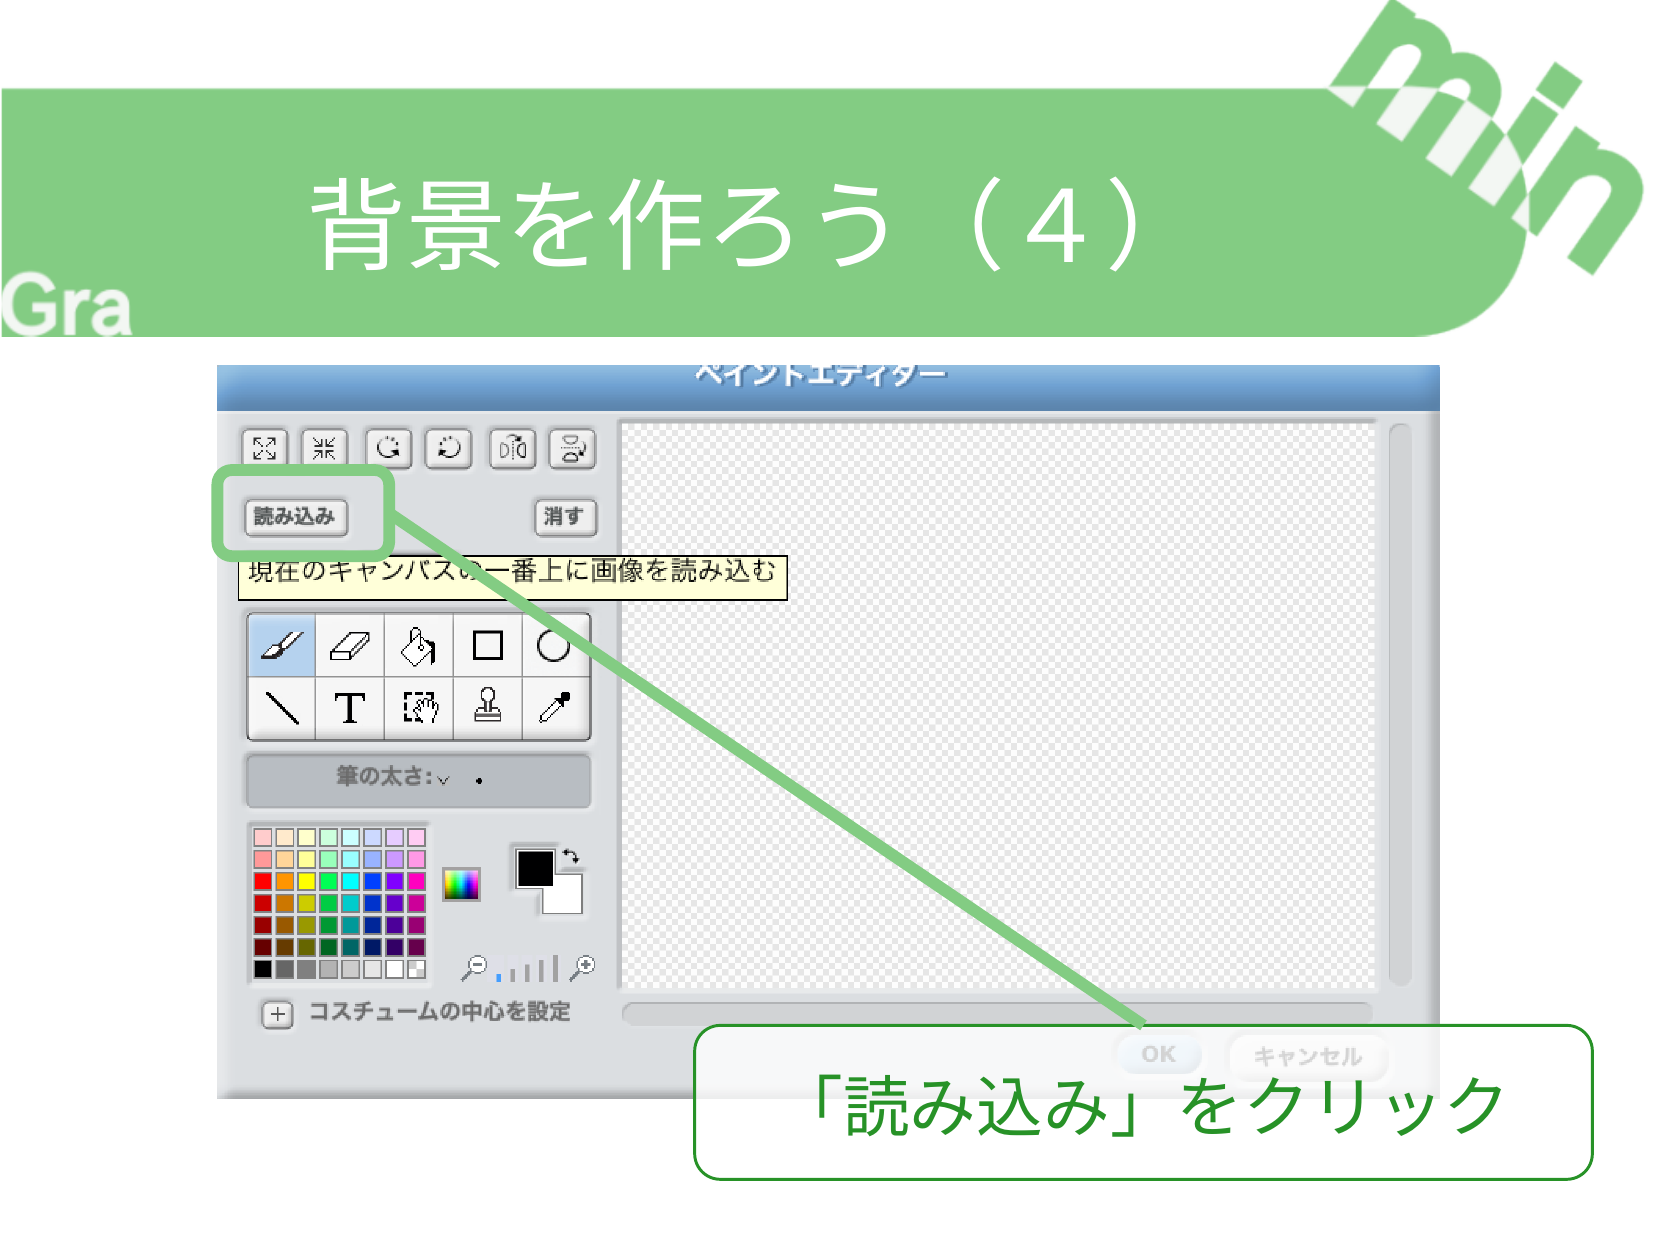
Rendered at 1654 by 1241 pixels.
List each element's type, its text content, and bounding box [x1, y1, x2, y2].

picture [1, 0, 1654, 337]
title 背景を作ろう（４） [11, 113, 1501, 324]
picture [217, 526, 1130, 1099]
picture [217, 365, 1440, 1025]
picture [224, 476, 383, 550]
text_box 「読み込み」をクリック [694, 1025, 1593, 1180]
